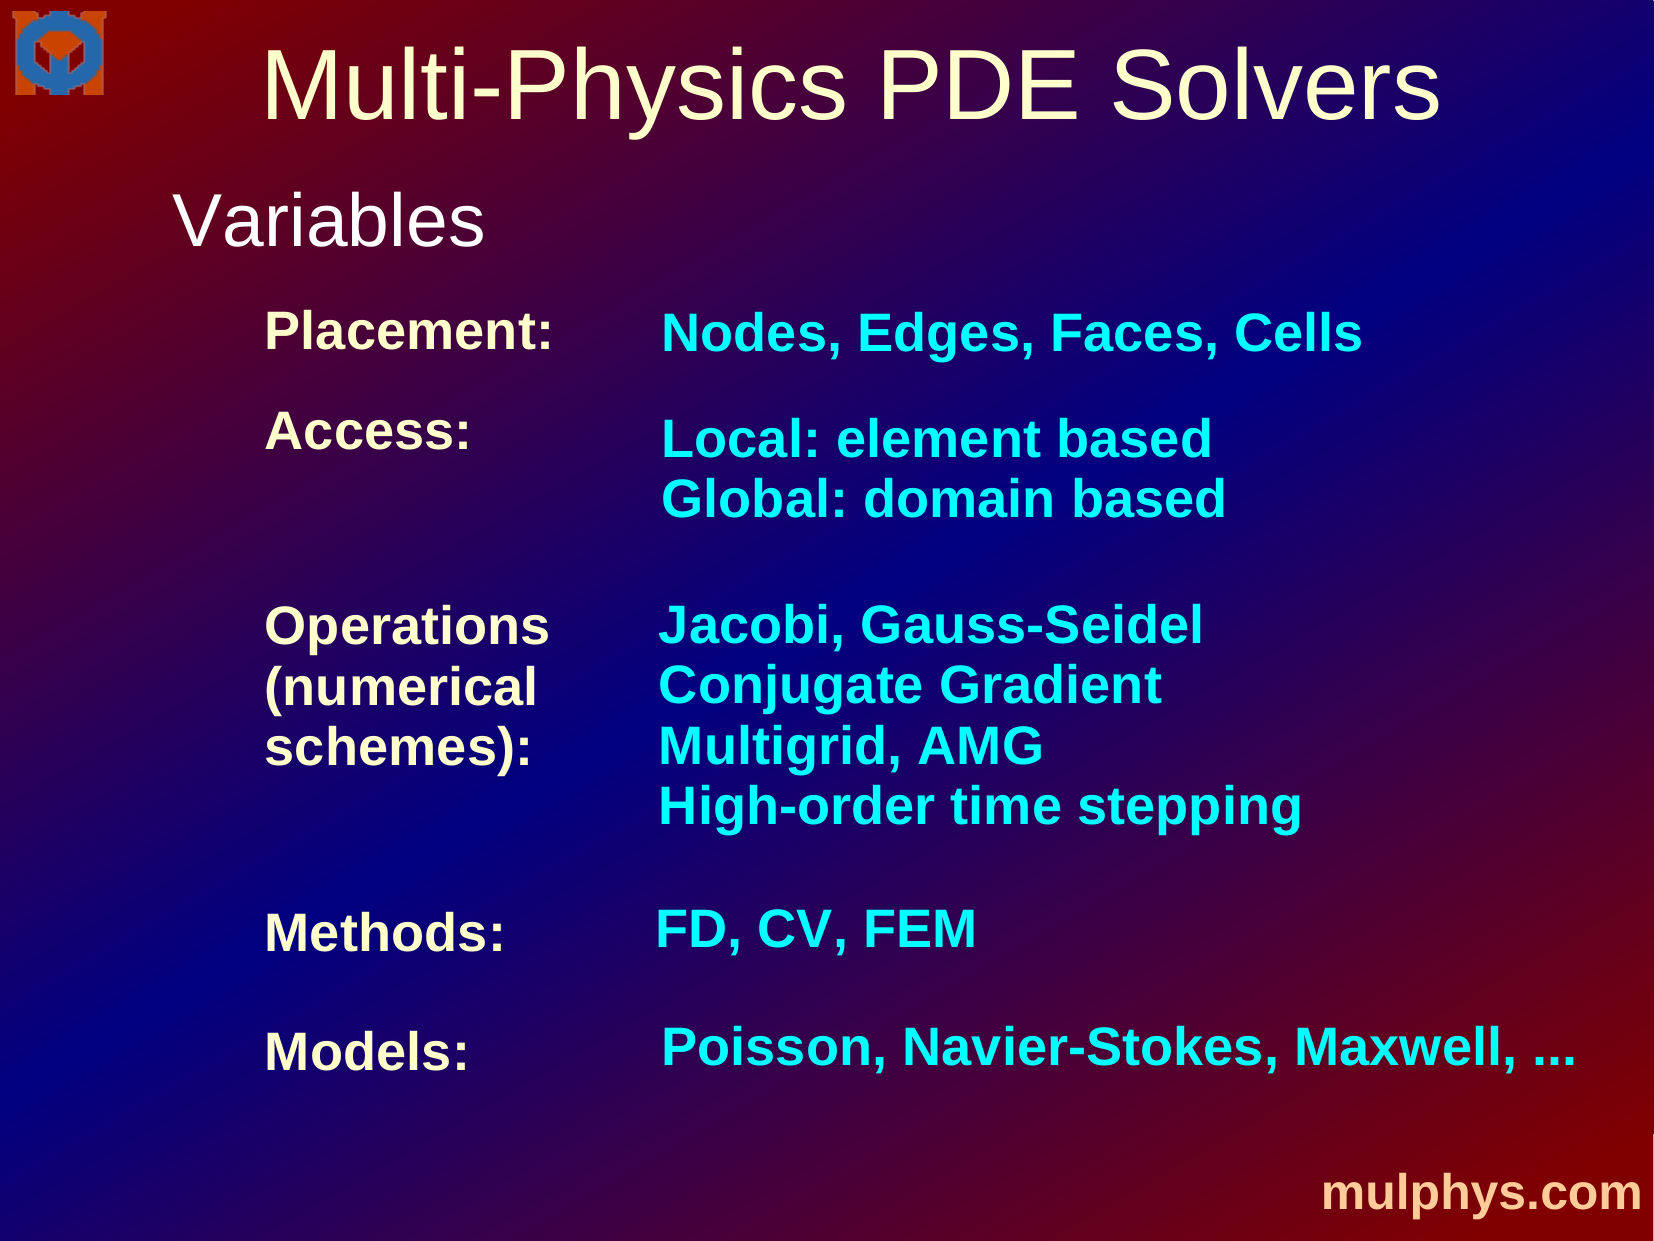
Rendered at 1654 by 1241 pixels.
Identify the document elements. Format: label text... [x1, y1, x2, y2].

text_box Access: [264, 400, 635, 542]
text_box Poisson, Navier-Stokes, Maxwell, ... [661, 1016, 1594, 1112]
text_box Local: element based Global: domain based [661, 408, 1411, 549]
text_box Placement: [264, 300, 635, 400]
text_box Models: [264, 1021, 572, 1162]
text_box Methods: [264, 902, 572, 988]
title Multi-Physics PDE Solvers [229, 2, 1475, 167]
text_box Nodes, Edges, Faces, Cells [661, 302, 1411, 397]
text_box Operations (numerical schemes): [264, 595, 635, 806]
text_box FD, CV, FEM [655, 898, 1405, 994]
picture [11, 11, 110, 95]
text_box mulphys.com [1320, 1164, 1644, 1230]
text_box Jacobi, Gauss-Seidel Conjugate Gradient Multigrid, AMG High-order time stepping [658, 594, 1444, 875]
text_box Variables [172, 178, 1282, 272]
